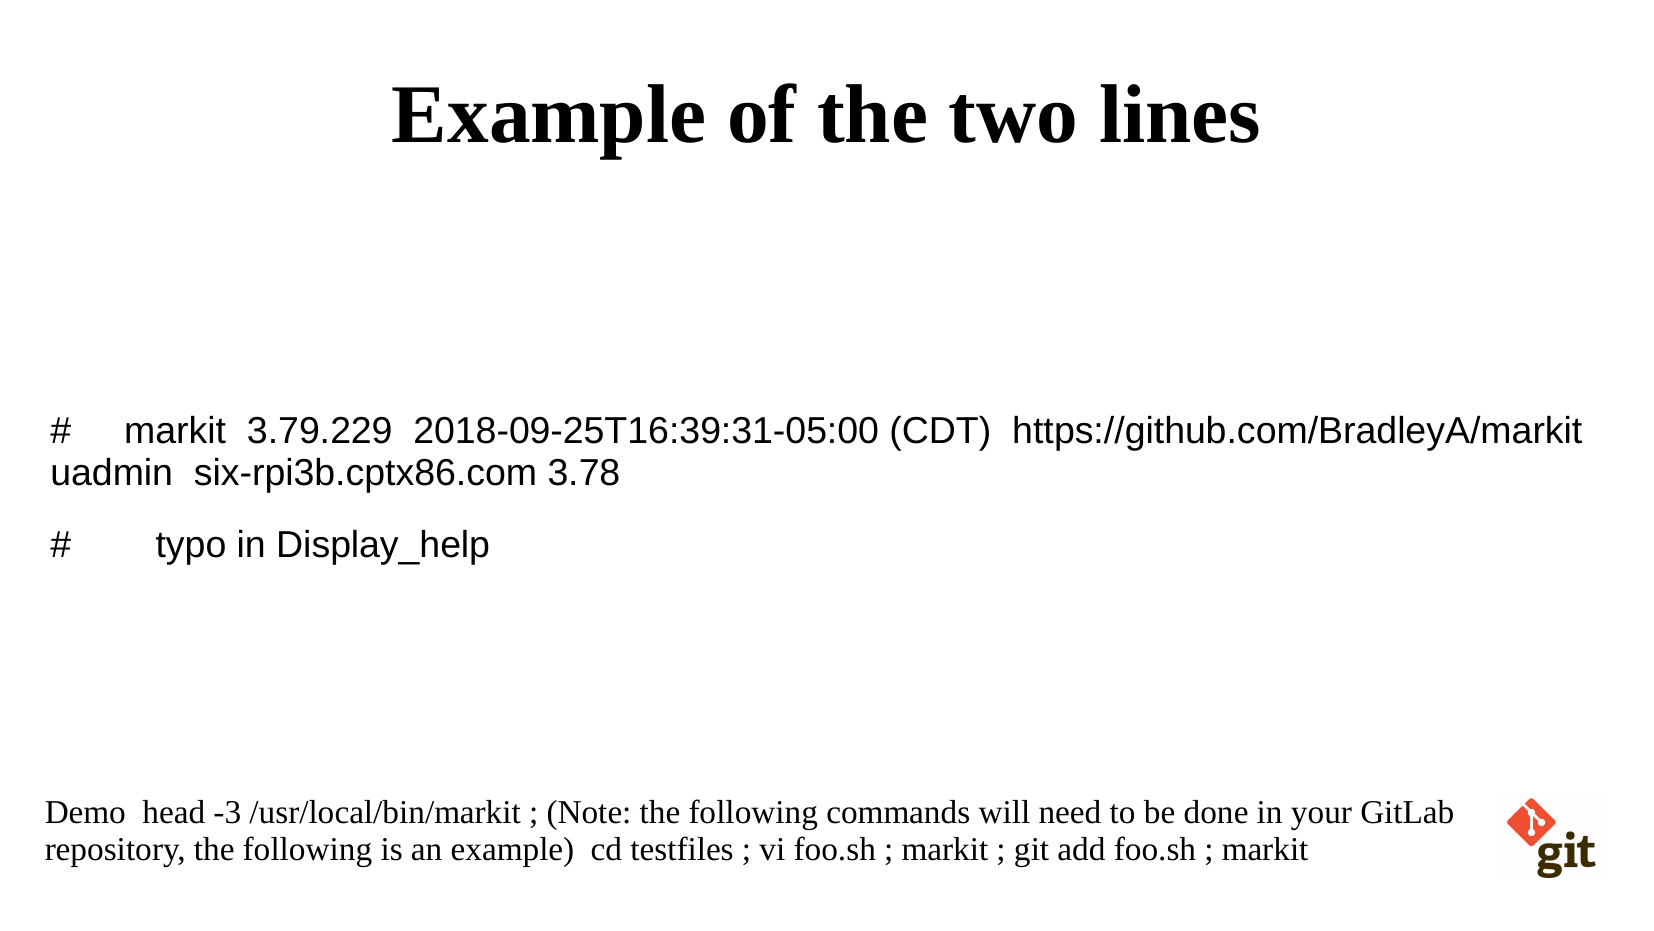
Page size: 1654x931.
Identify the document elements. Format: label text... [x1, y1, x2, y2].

title Example of the two lines [82, 37, 1571, 193]
picture [1497, 789, 1606, 886]
text_box Demo head -3 /usr/local/bin/markit ; (Note: the following commands will need to be done in your GitLab repository, the following is an example) cd testfiles ; vi foo.sh ; markit ; git add foo.sh ; markit [30, 786, 1501, 913]
list # markit 3.79.229 2018-09-25T16:39:31-05:00 (CDT) https://github.com/BradleyA/markit uadmin six-rpi3b.cptx86.com 3.78 # typo in Display_help [15, 217, 1636, 758]
